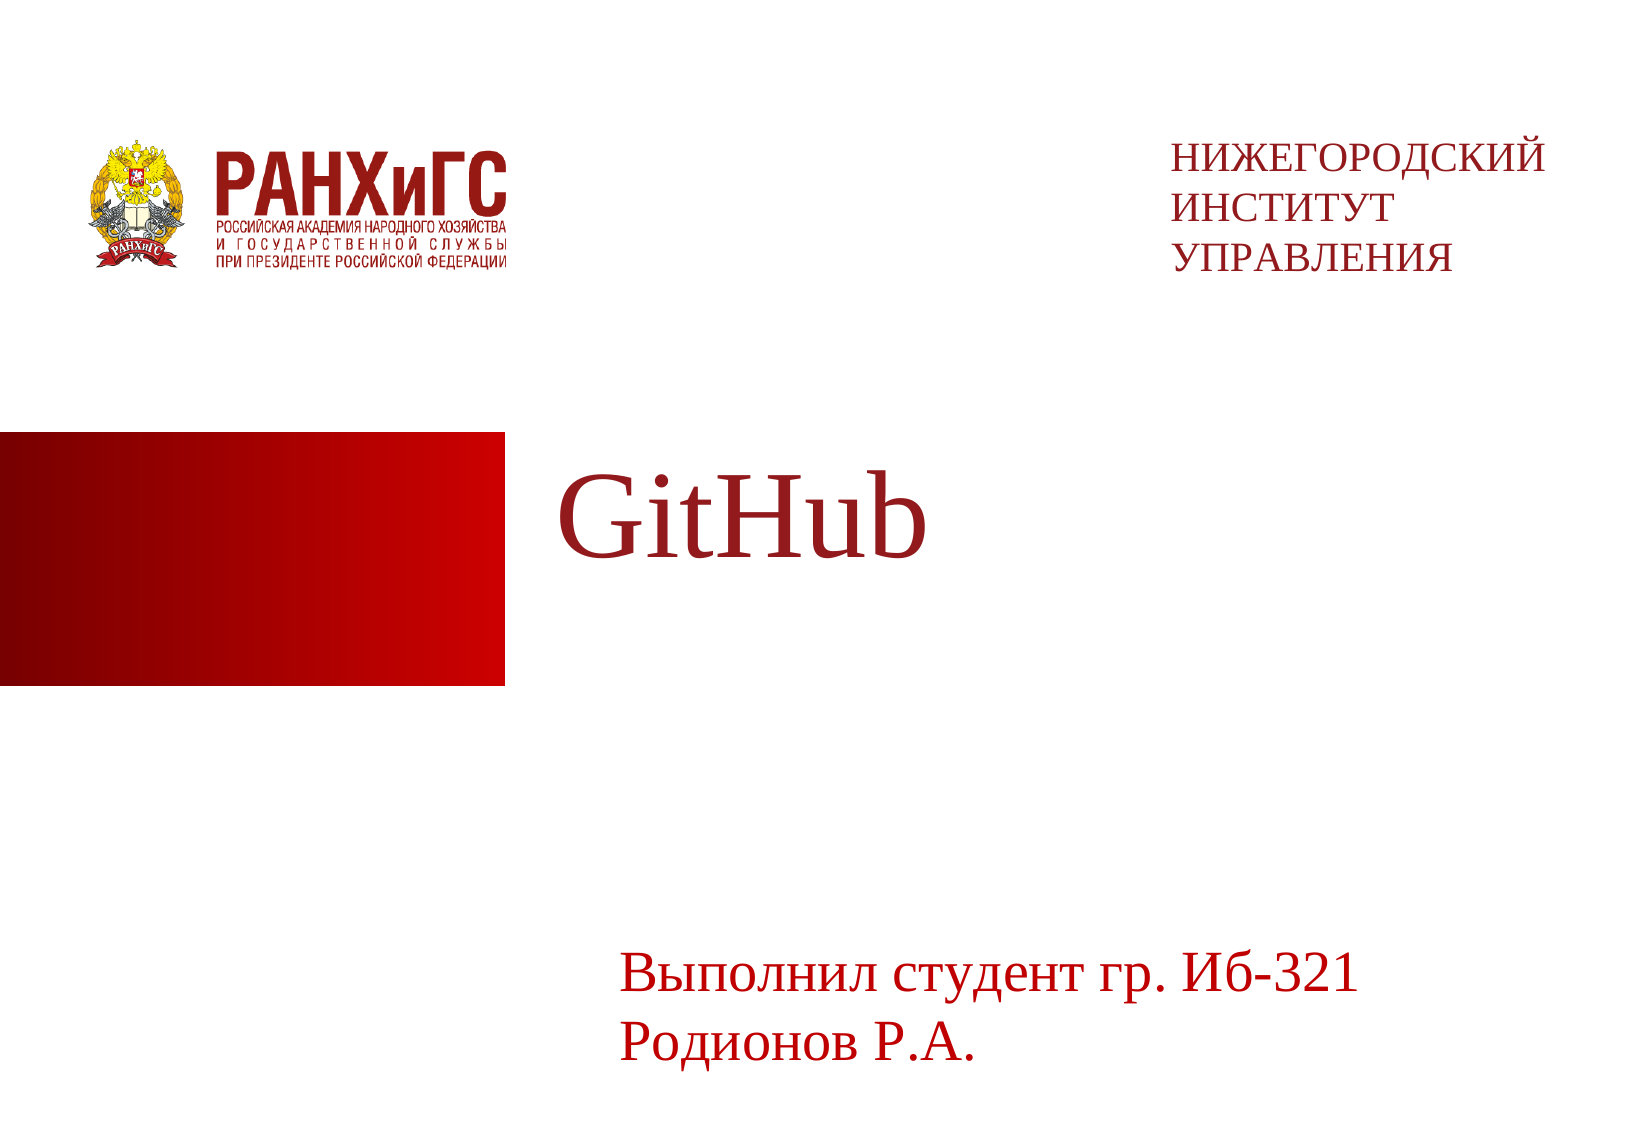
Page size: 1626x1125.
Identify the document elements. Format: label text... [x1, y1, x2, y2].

text_box Выполнил студент гр. Иб-321 Родионов Р.А. [604, 924, 1602, 1081]
text_box [0, 432, 505, 686]
picture [88, 140, 506, 270]
text_box НИЖЕГОРОДСКИЙ ИНСТИТУТ УПРАВЛЕНИЯ [1155, 121, 1562, 288]
text_box GitHub [540, 425, 945, 591]
